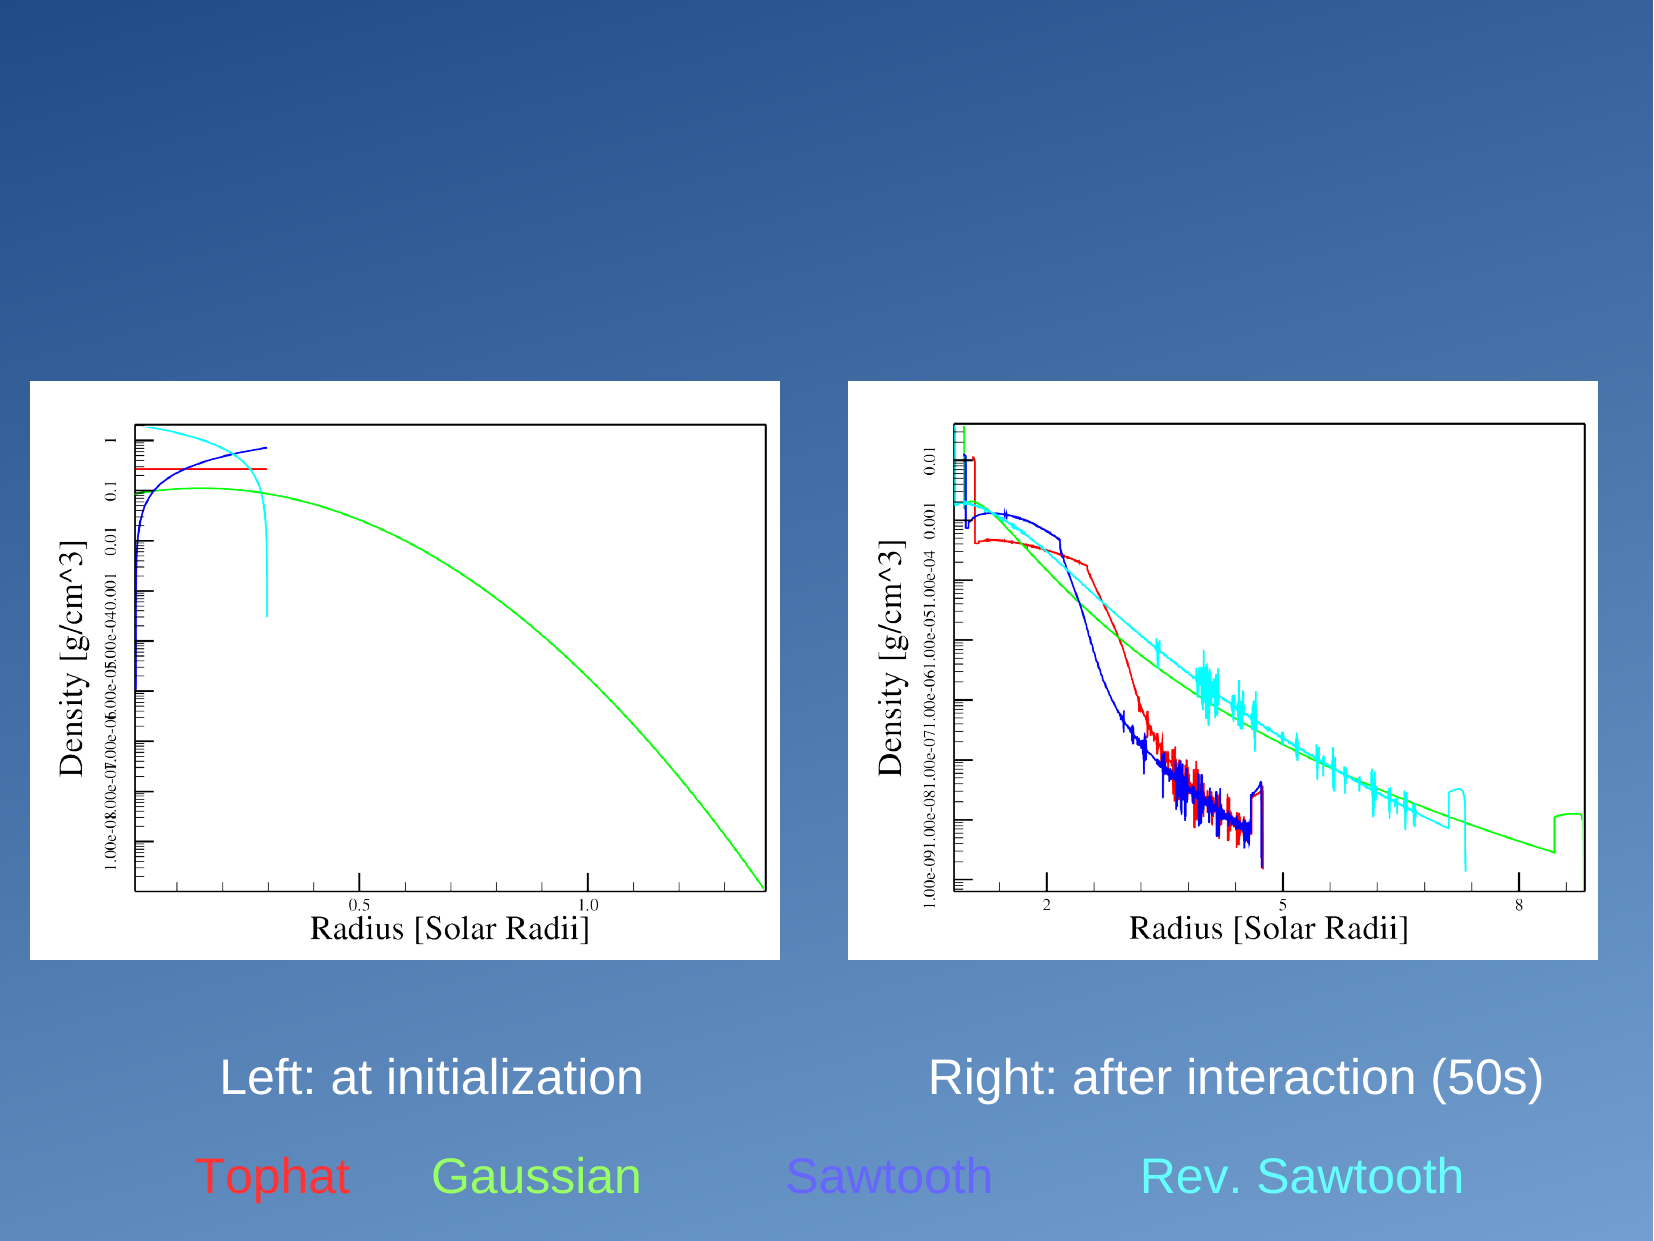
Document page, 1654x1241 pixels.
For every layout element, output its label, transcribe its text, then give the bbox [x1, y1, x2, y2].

text_box Tophat Gaussian Sawtooth Rev. Sawtooth [194, 1148, 1620, 1241]
picture [29, 381, 780, 961]
picture [848, 380, 1599, 961]
text_box Left: at initialization Right: after interaction (50s) [219, 1048, 1653, 1105]
